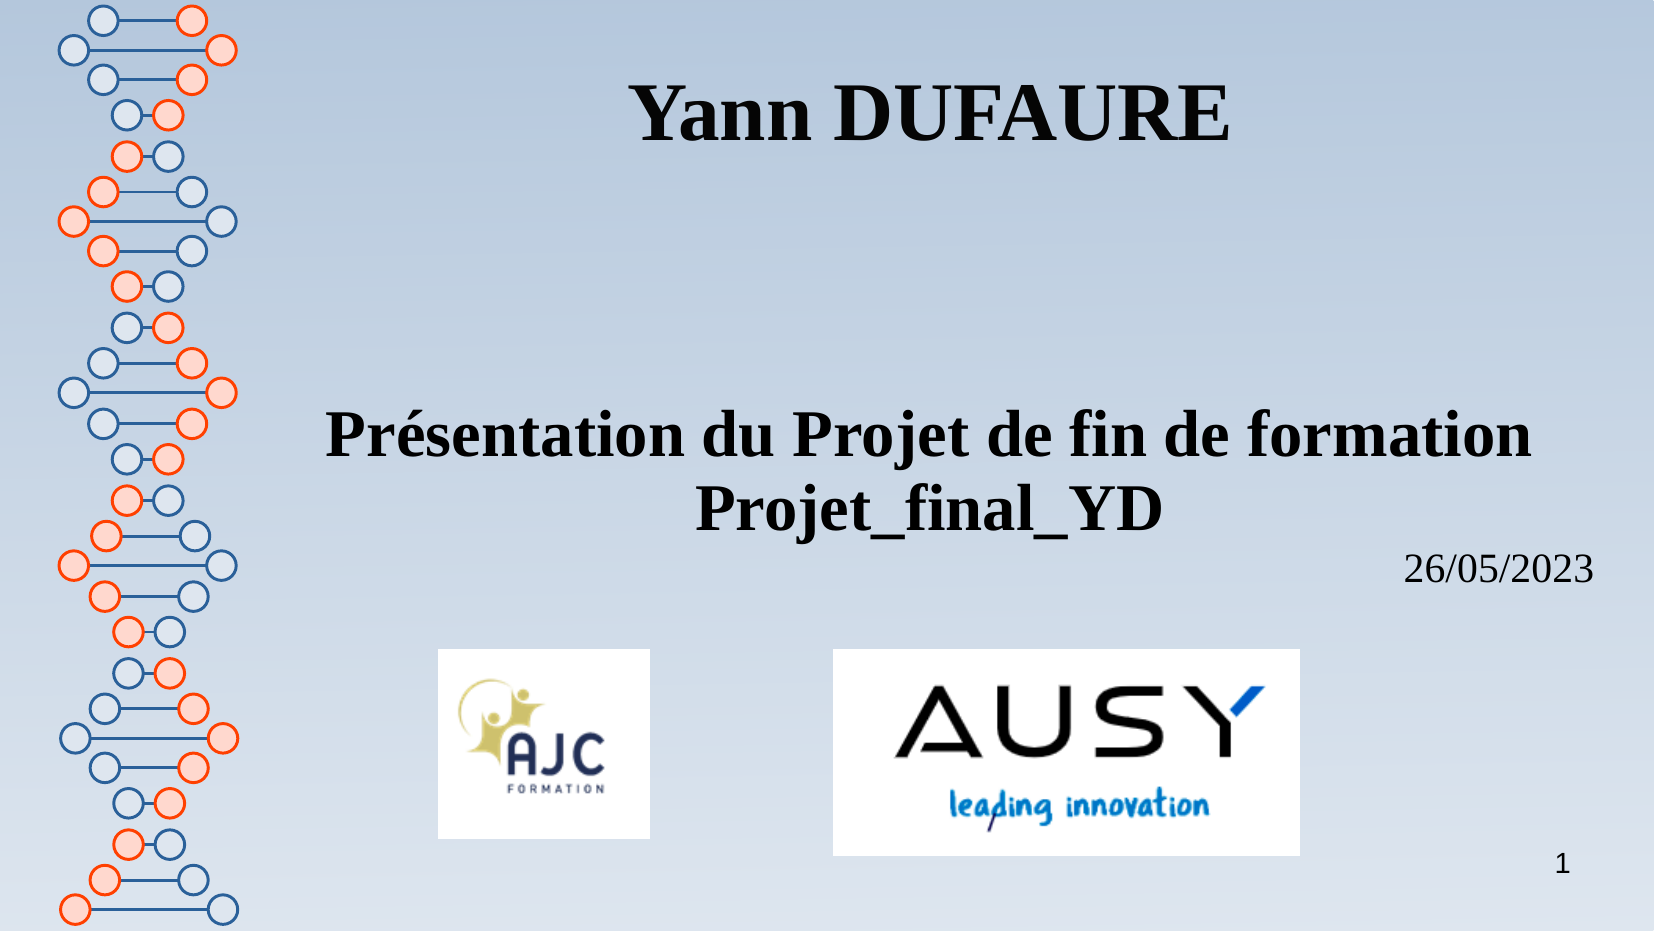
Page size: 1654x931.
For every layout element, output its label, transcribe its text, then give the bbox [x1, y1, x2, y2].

picture [833, 649, 1300, 856]
subtitle Présentation du Projet de fin de formation Projet_final_YD 26/05/2023 [265, 224, 1595, 764]
picture [438, 649, 650, 839]
title Yann DUFAURE [265, 35, 1595, 189]
